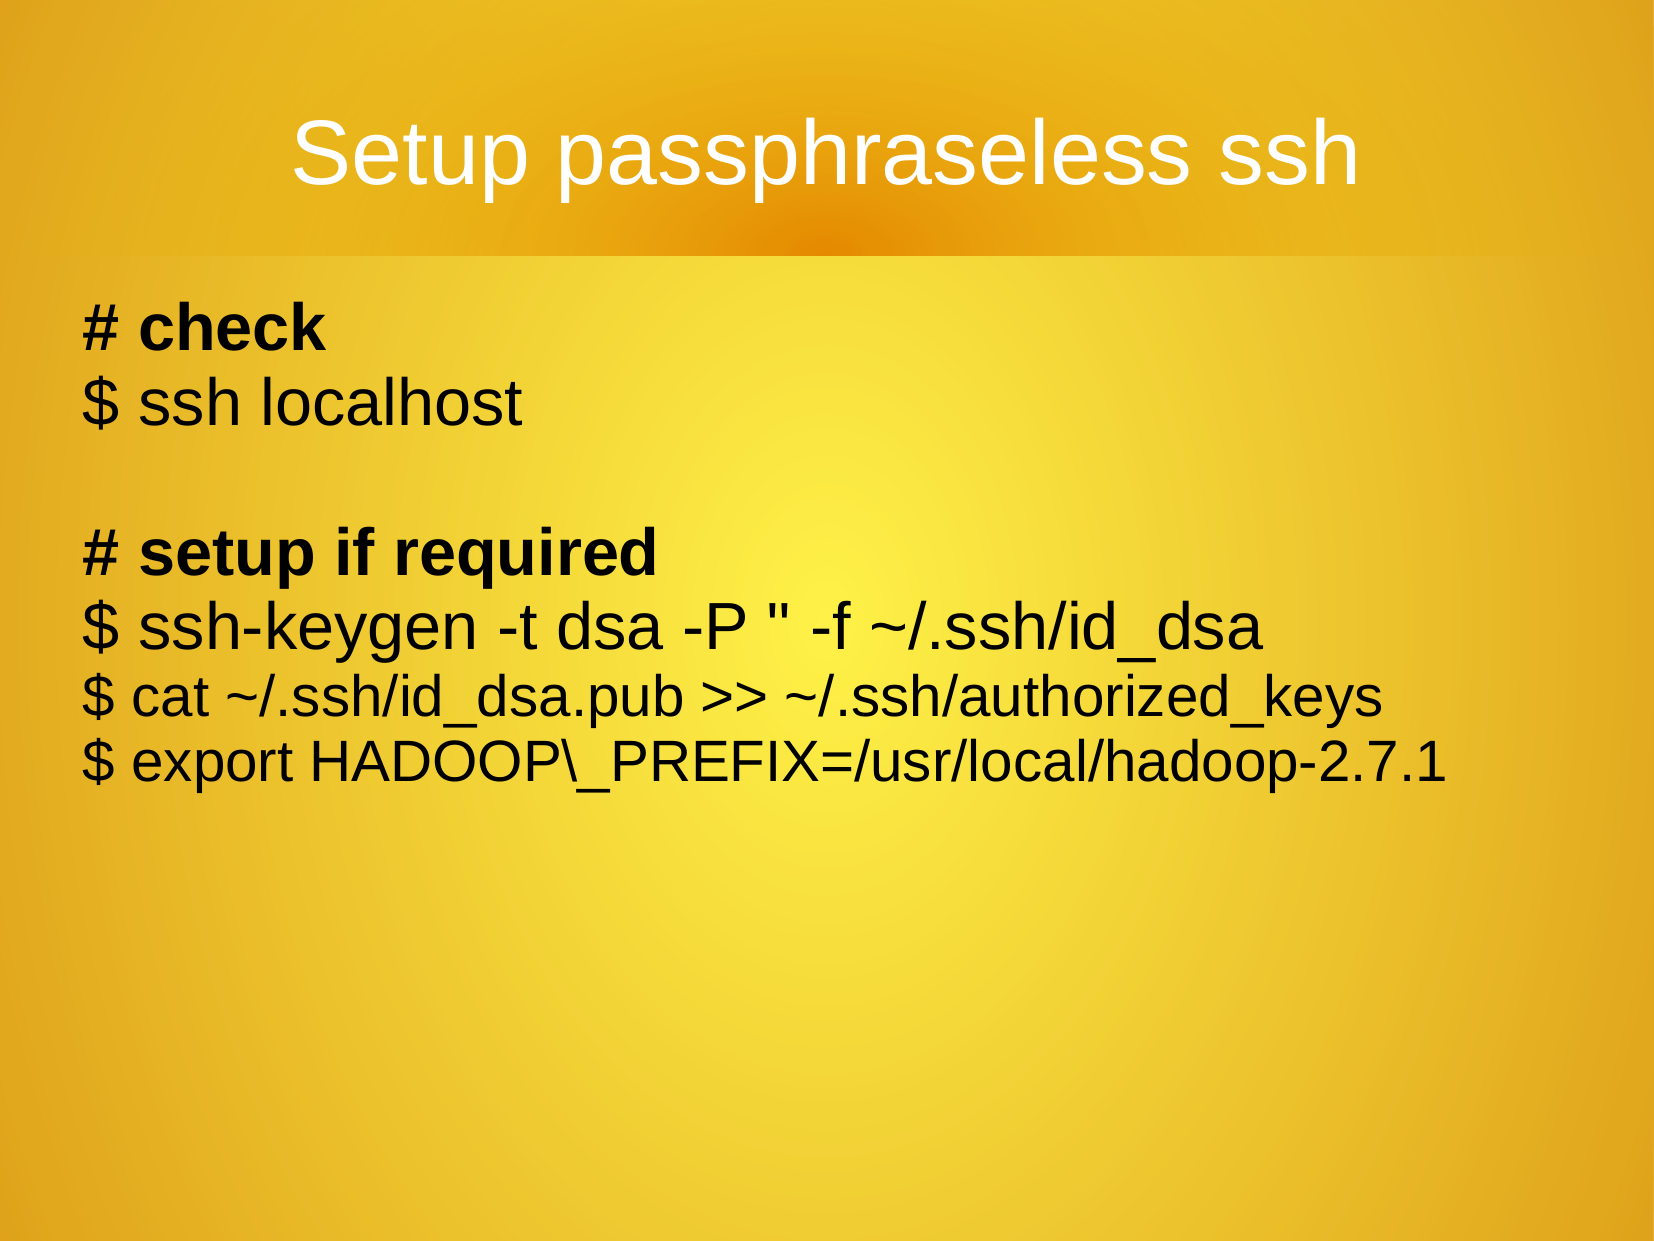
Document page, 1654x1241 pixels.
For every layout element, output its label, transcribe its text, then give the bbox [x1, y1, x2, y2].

subtitle # check $ ssh localhost # setup if required $ ssh-keygen -t dsa -P '' -f ~/.ssh/id_dsa $ cat ~/.ssh/id_dsa.pub >> ~/.ssh/authorized_keys $ export HADOOP\_PREFIX=/usr/local/hadoop-2.7.1 [82, 290, 1571, 1010]
title Setup passphraseless ssh [82, 49, 1571, 257]
